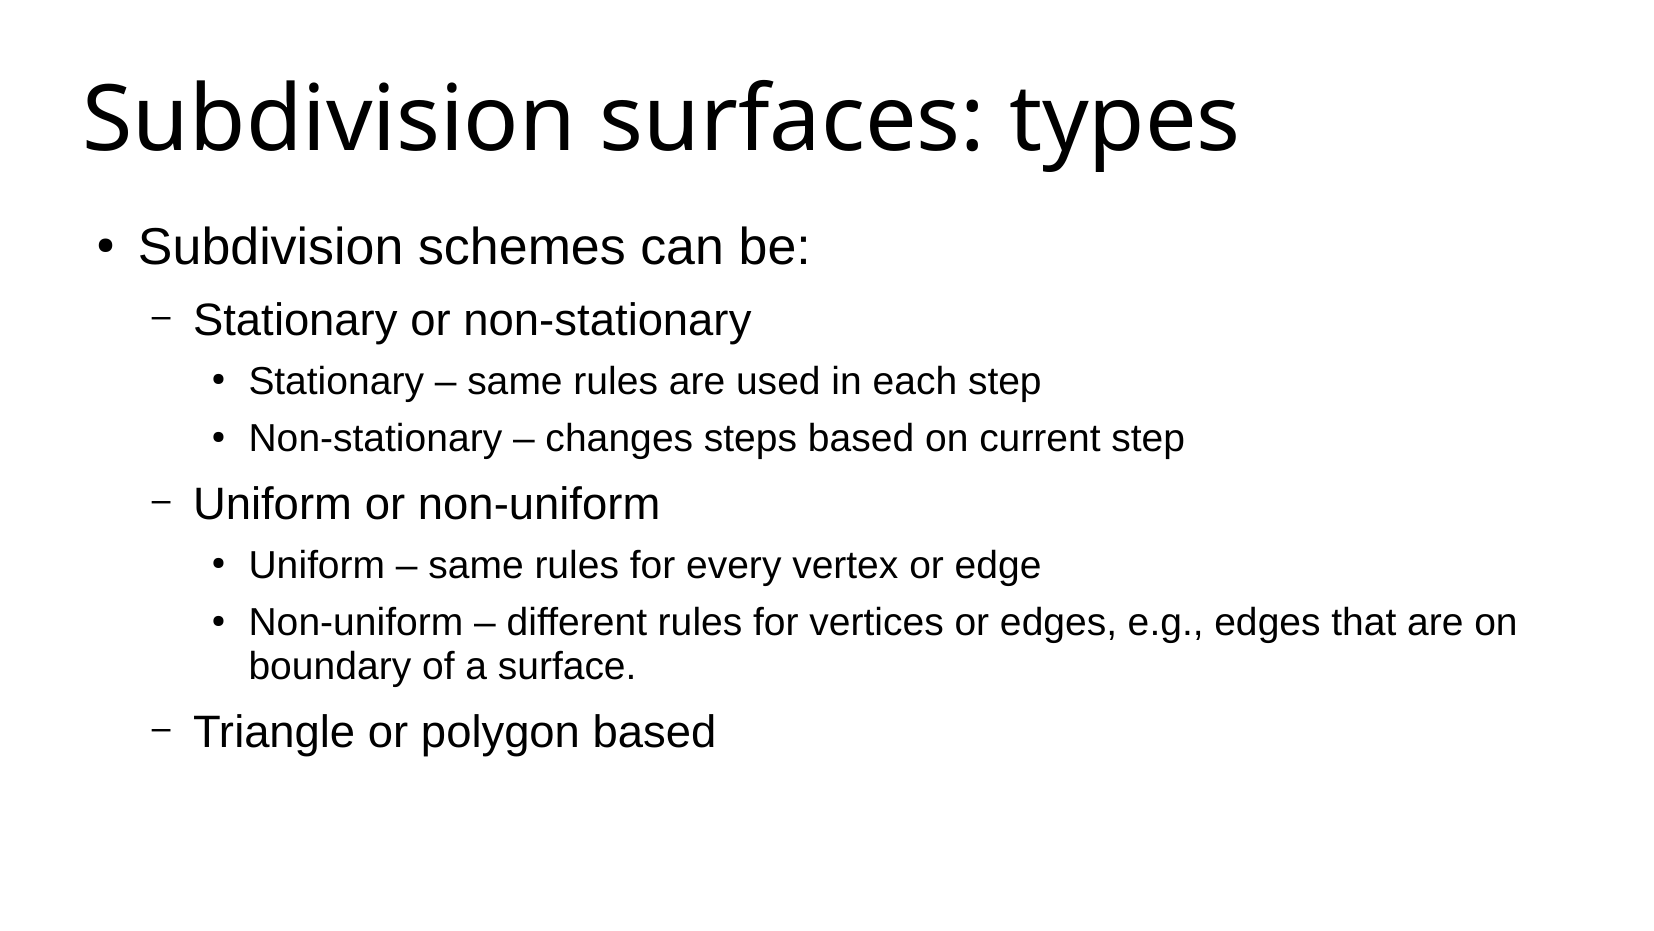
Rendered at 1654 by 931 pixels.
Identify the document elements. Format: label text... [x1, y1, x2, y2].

title Subdivision surfaces: types [82, 37, 1571, 193]
list Subdivision schemes can be: Stationary or non-stationary Stationary – same rules are used in each step Non-stationary – changes steps based on current step Uniform or non-uniform Uniform – same rules for every vertex or edge Non-uniform – different rules for vertices or edges, e.g., edges that are on boundary of a surface. Triangle or polygon based [82, 217, 1571, 758]
